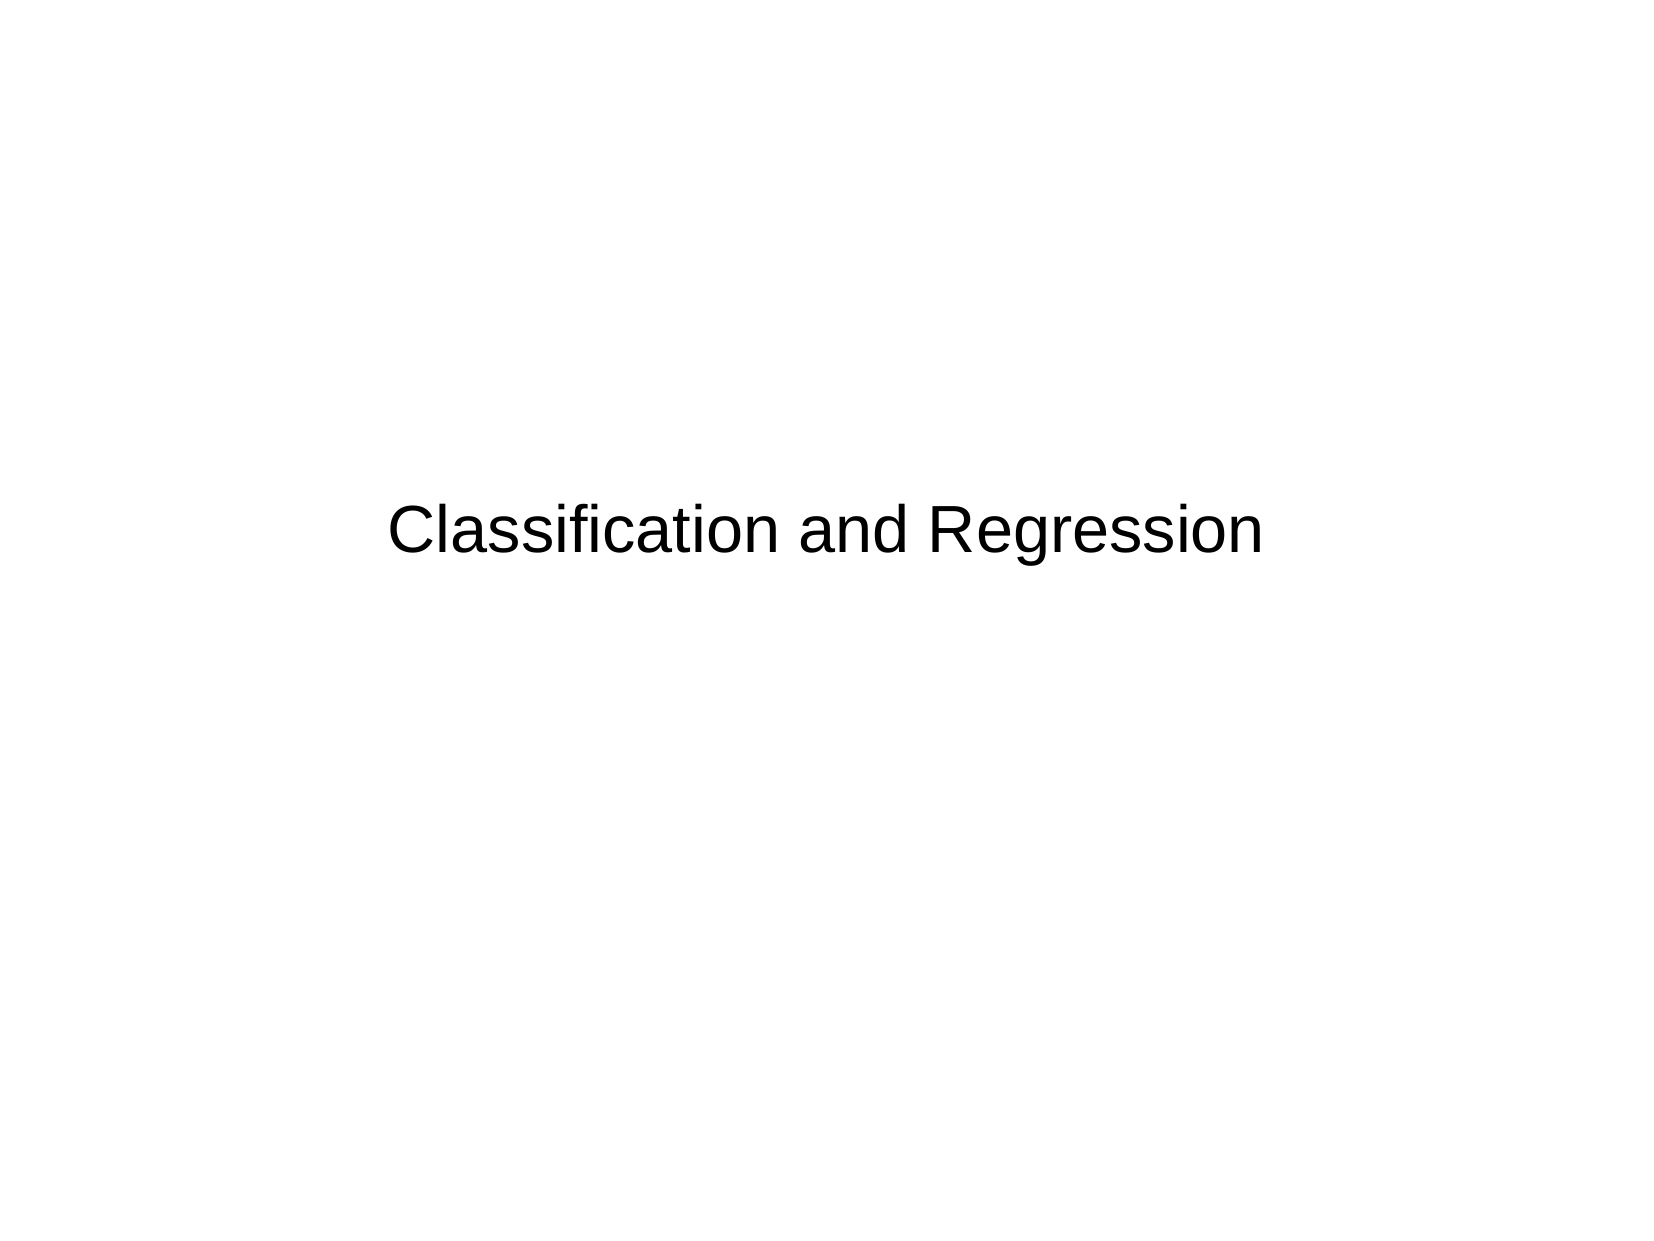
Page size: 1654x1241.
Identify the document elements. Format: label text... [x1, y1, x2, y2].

subtitle Classification and Regression [82, 49, 1571, 1010]
